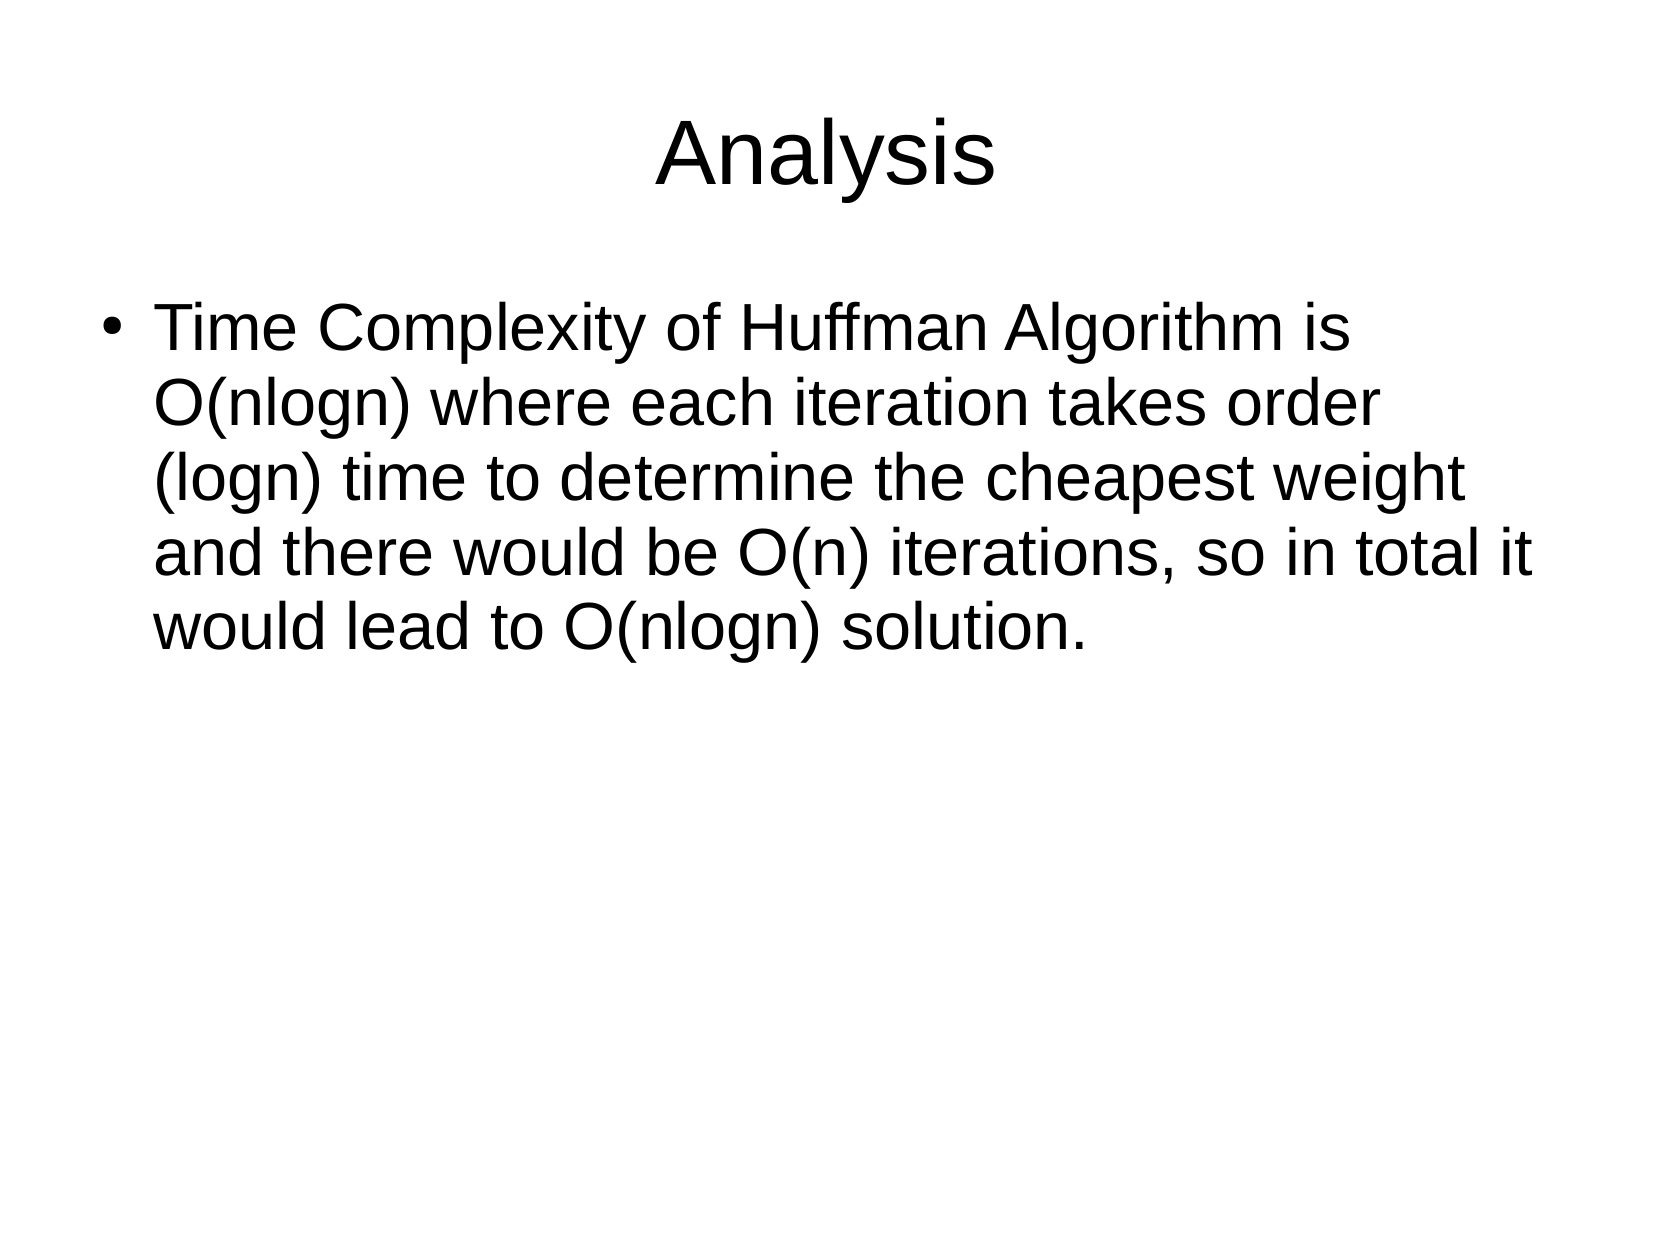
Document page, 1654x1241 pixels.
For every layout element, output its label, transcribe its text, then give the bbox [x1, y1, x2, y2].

list Time Complexity of Huffman Algorithm is O(nlogn) where each iteration takes order (logn) time to determine the cheapest weight and there would be O(n) iterations, so in total it would lead to O(nlogn) solution. [82, 290, 1538, 1010]
title Analysis [82, 49, 1571, 257]
